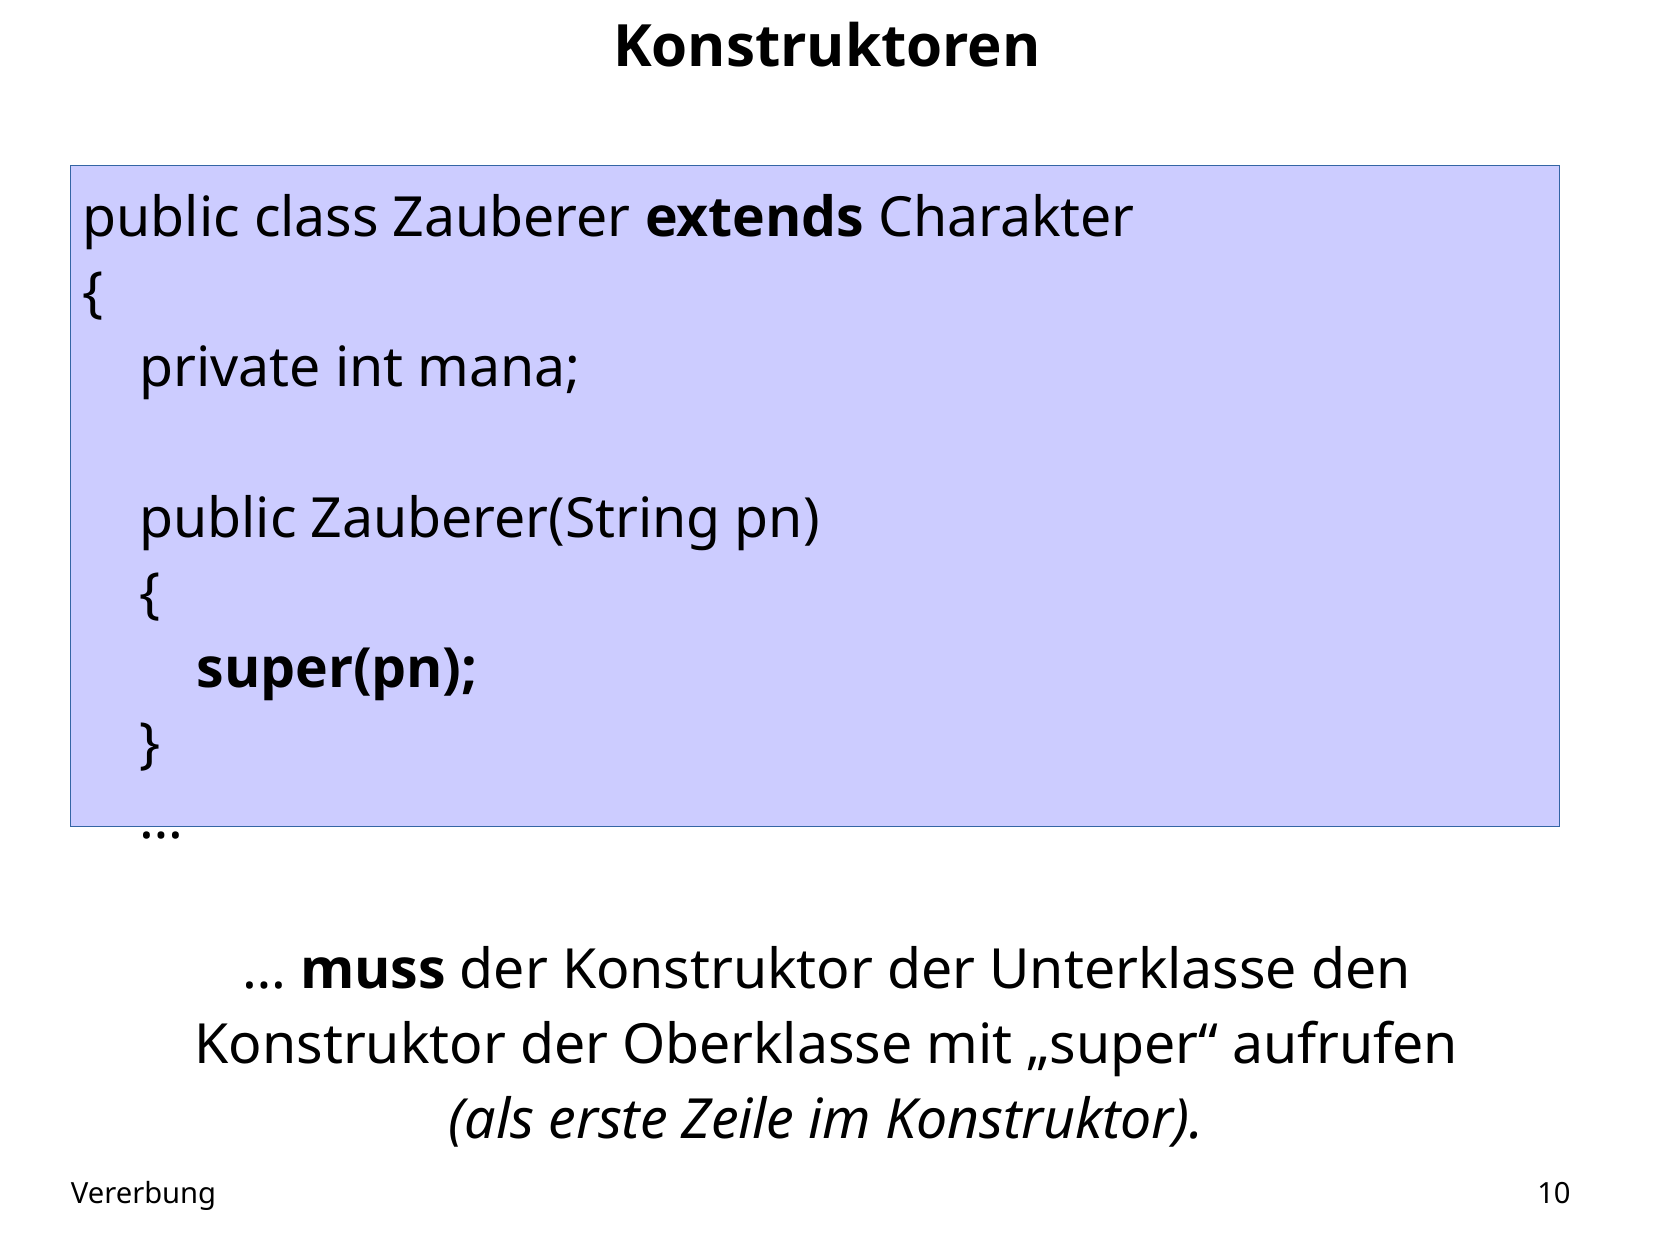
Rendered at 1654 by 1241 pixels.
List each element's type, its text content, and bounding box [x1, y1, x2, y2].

text_box [70, 165, 1560, 827]
title Konstruktoren [0, 5, 1654, 83]
list public class Zauberer extends Charakter { private int mana; public Zauberer(String pn) { super(pn); } … … muss der Konstruktor der Unterklasse den Konstruktor der Oberklasse mit „super“ aufrufen (als erste Zeile im Konstruktor). [82, 177, 1571, 1158]
